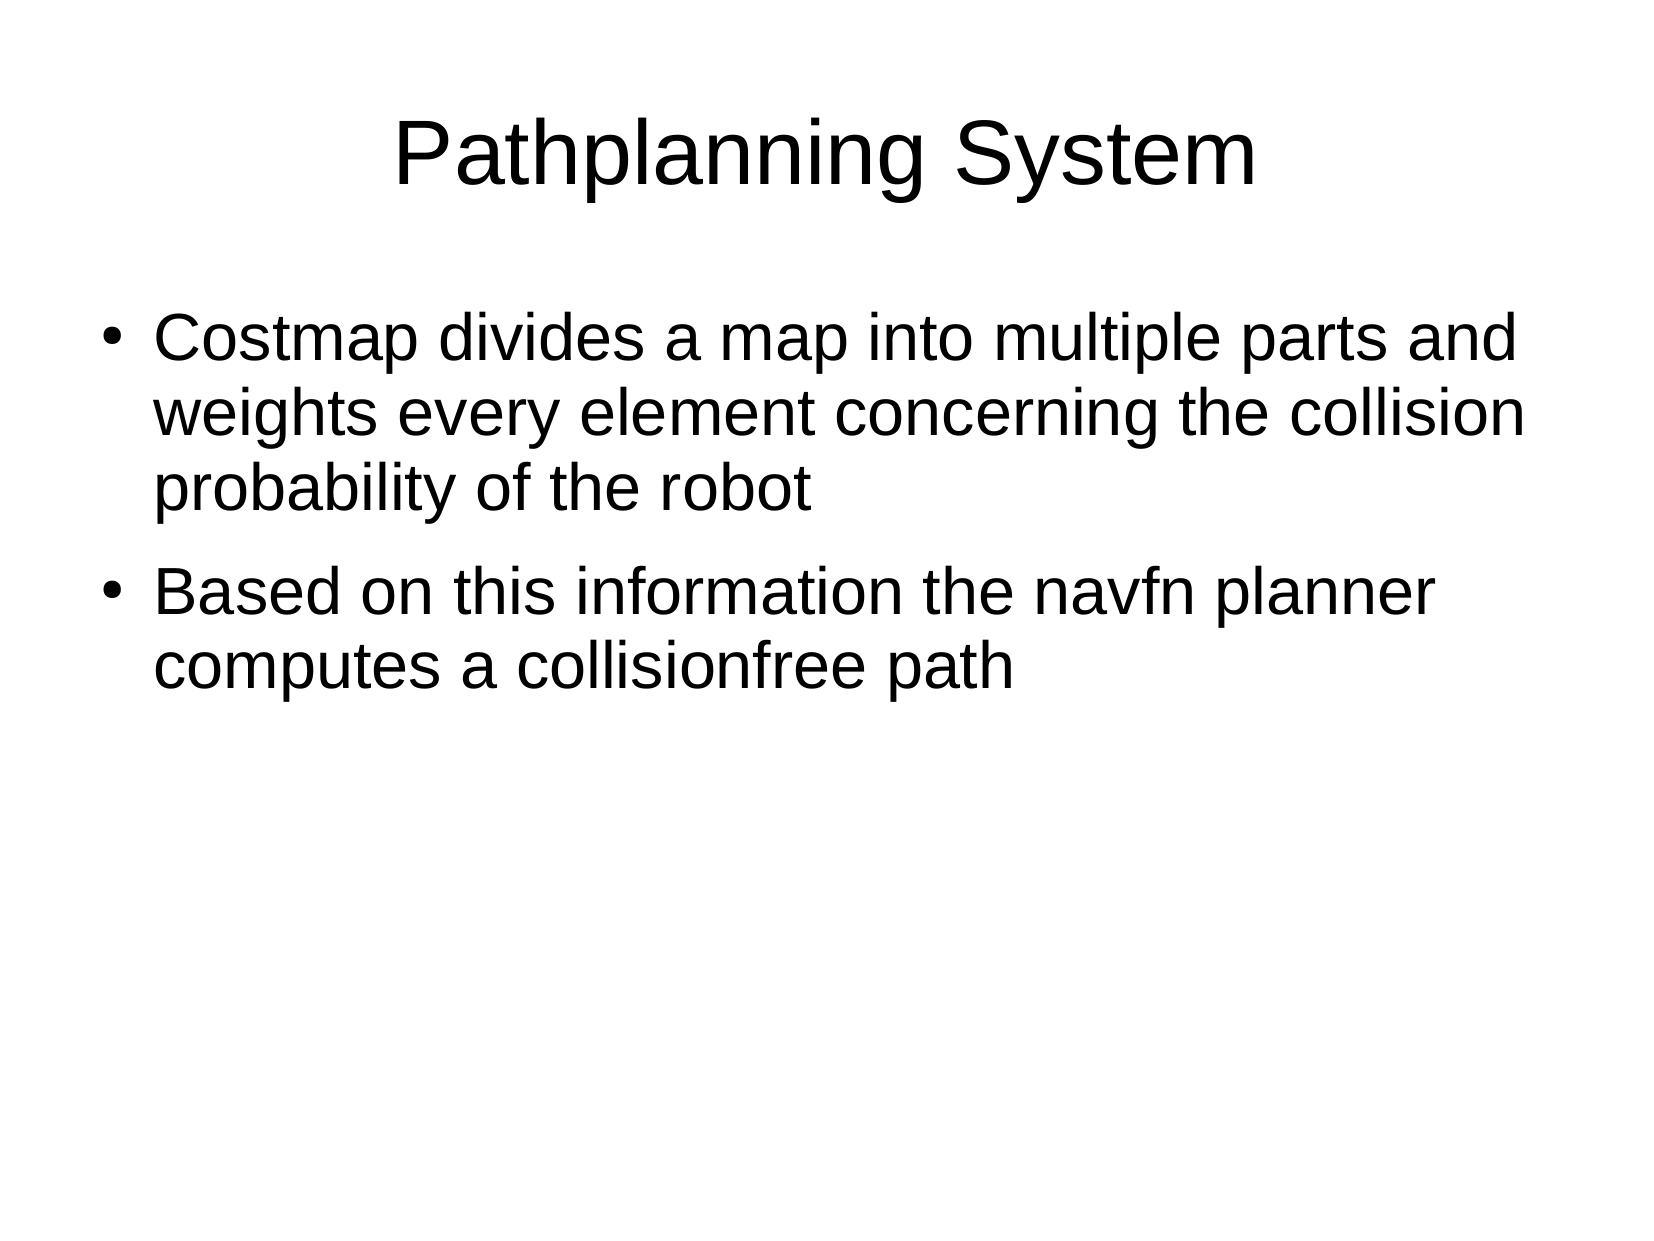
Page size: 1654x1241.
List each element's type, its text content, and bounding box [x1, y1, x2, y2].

title Pathplanning System [82, 49, 1571, 257]
list Costmap divides a map into multiple parts and weights every element concerning the collision probability of the robot Based on this information the navfn planner computes a collisionfree path [82, 300, 1571, 1020]
